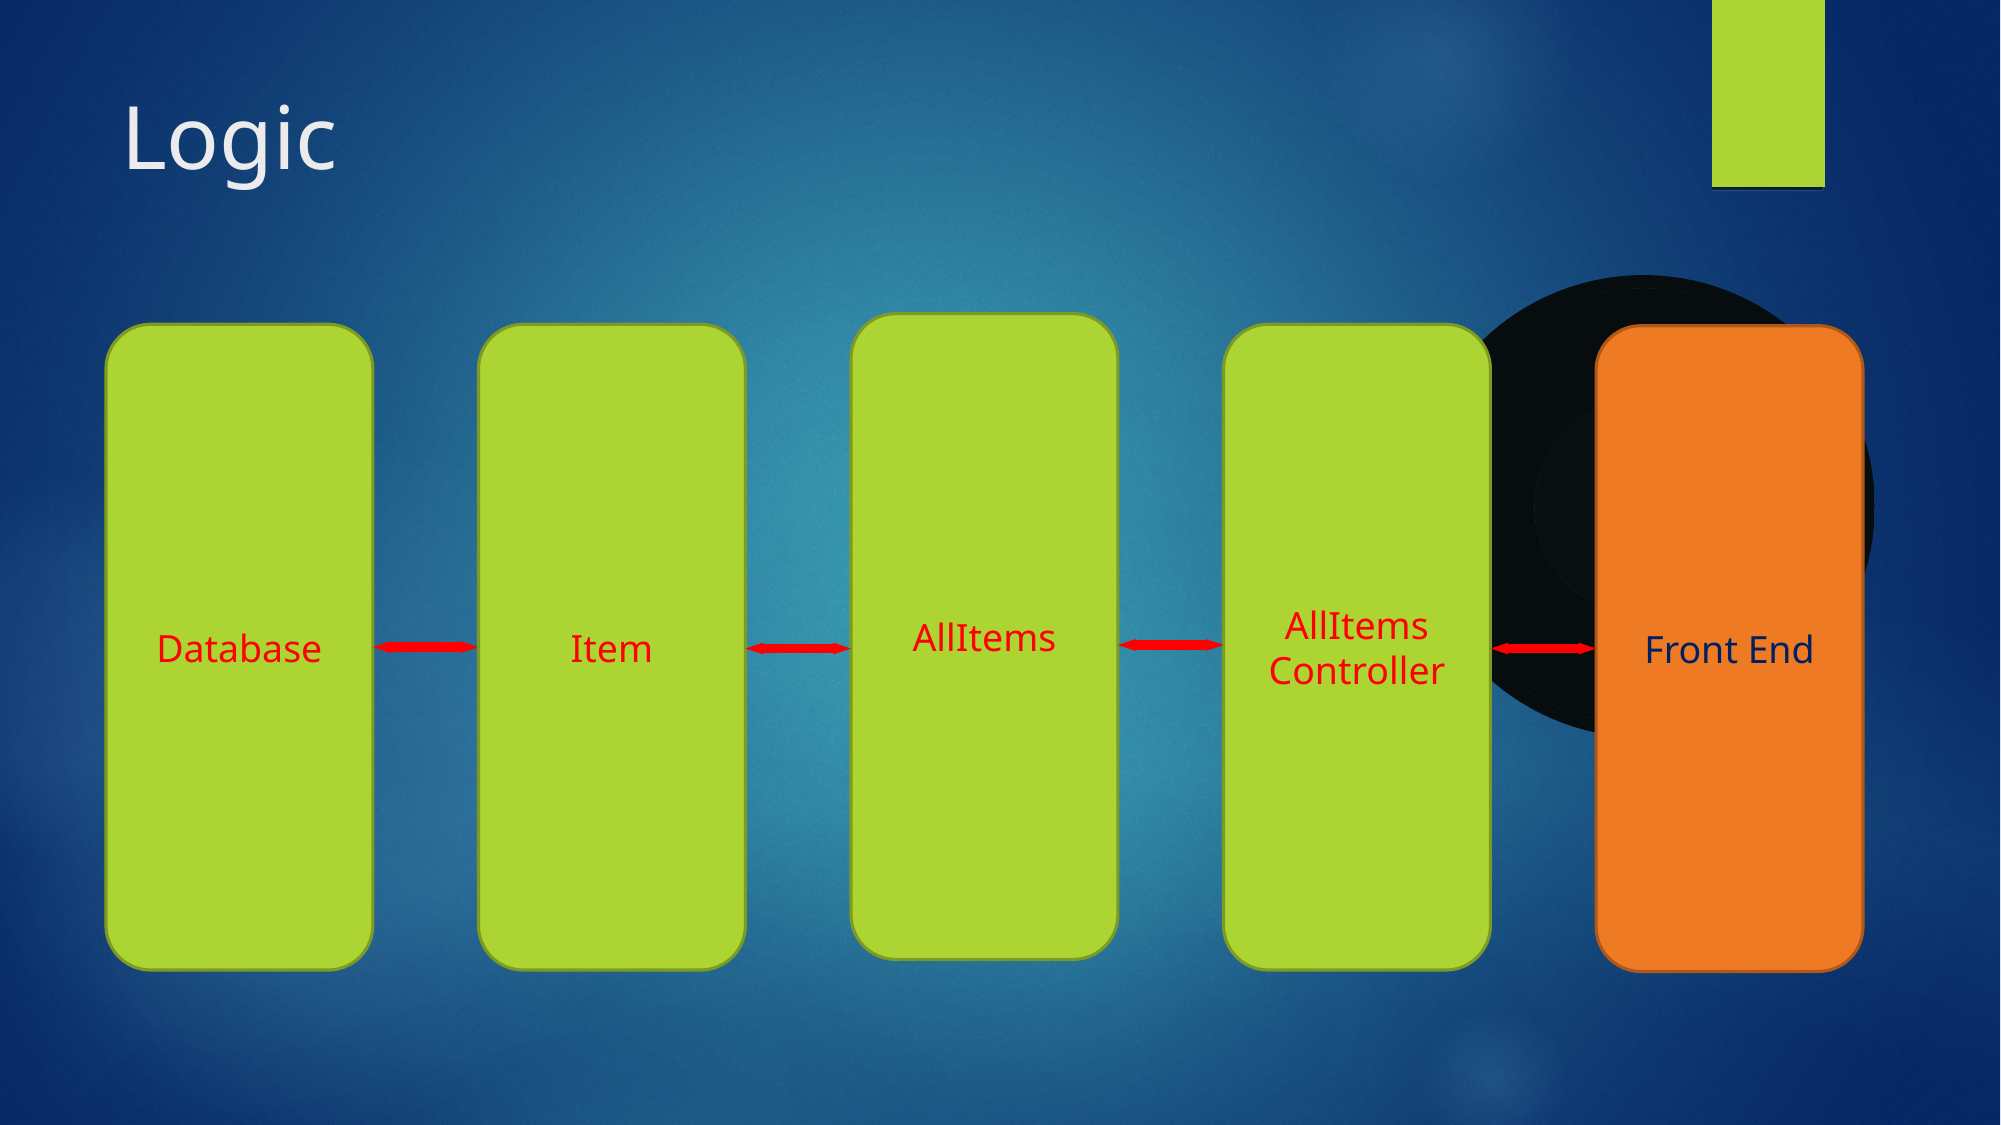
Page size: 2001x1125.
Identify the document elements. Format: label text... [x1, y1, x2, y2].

text_box Front End [1596, 325, 1864, 972]
text_box AllItems Controller [1223, 324, 1491, 971]
text_box AllItems [850, 313, 1118, 960]
text_box Database [105, 324, 373, 971]
text_box Item [478, 324, 746, 971]
title Logic [106, 74, 1649, 305]
